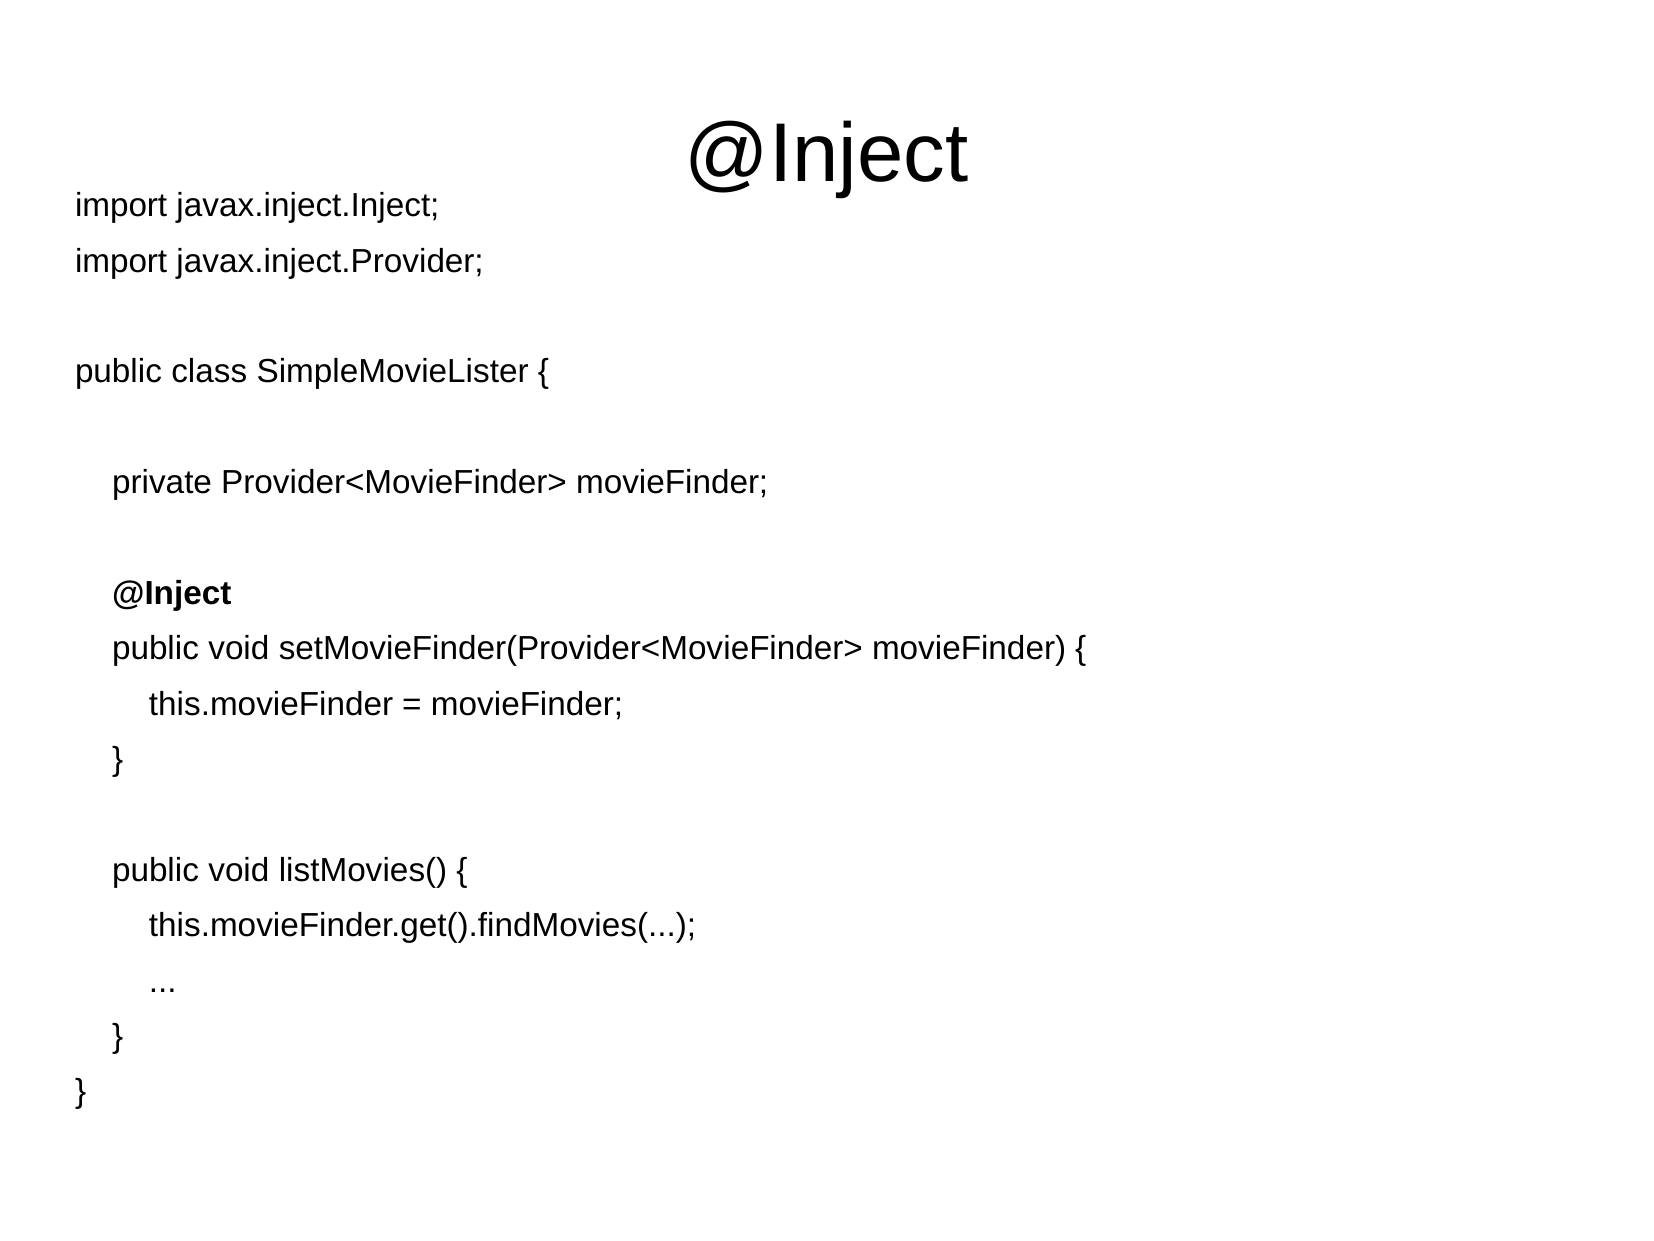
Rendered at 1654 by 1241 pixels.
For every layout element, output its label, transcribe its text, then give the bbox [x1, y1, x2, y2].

list import javax.inject.Inject; import javax.inject.Provider; public class SimpleMovieLister { private Provider<MovieFinder> movieFinder; @Inject public void setMovieFinder(Provider<MovieFinder> movieFinder) { this.movieFinder = movieFinder; } public void listMovies() { this.movieFinder.get().findMovies(...); ... } } [75, 390, 1564, 1111]
title @Inject [82, 49, 1571, 257]
